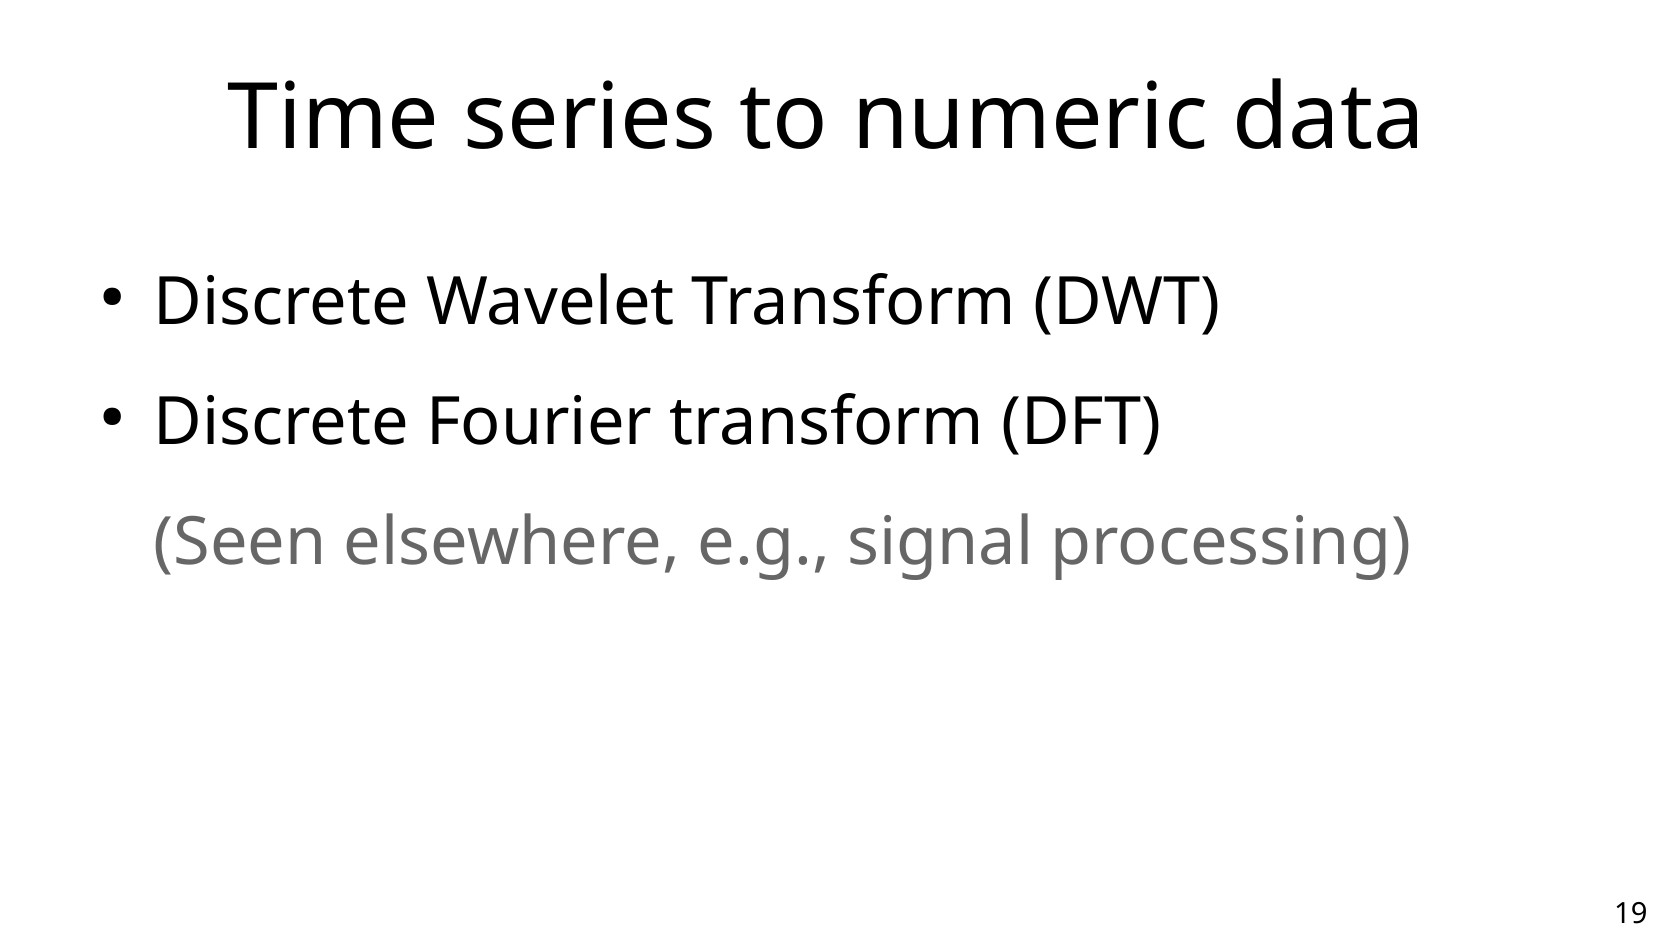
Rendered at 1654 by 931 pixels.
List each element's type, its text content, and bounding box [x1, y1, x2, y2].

list Discrete Wavelet Transform (DWT) Discrete Fourier transform (DFT) (Seen elsewhere, e.g., signal processing) [82, 253, 1571, 793]
title Time series to numeric data [82, 1, 1571, 226]
